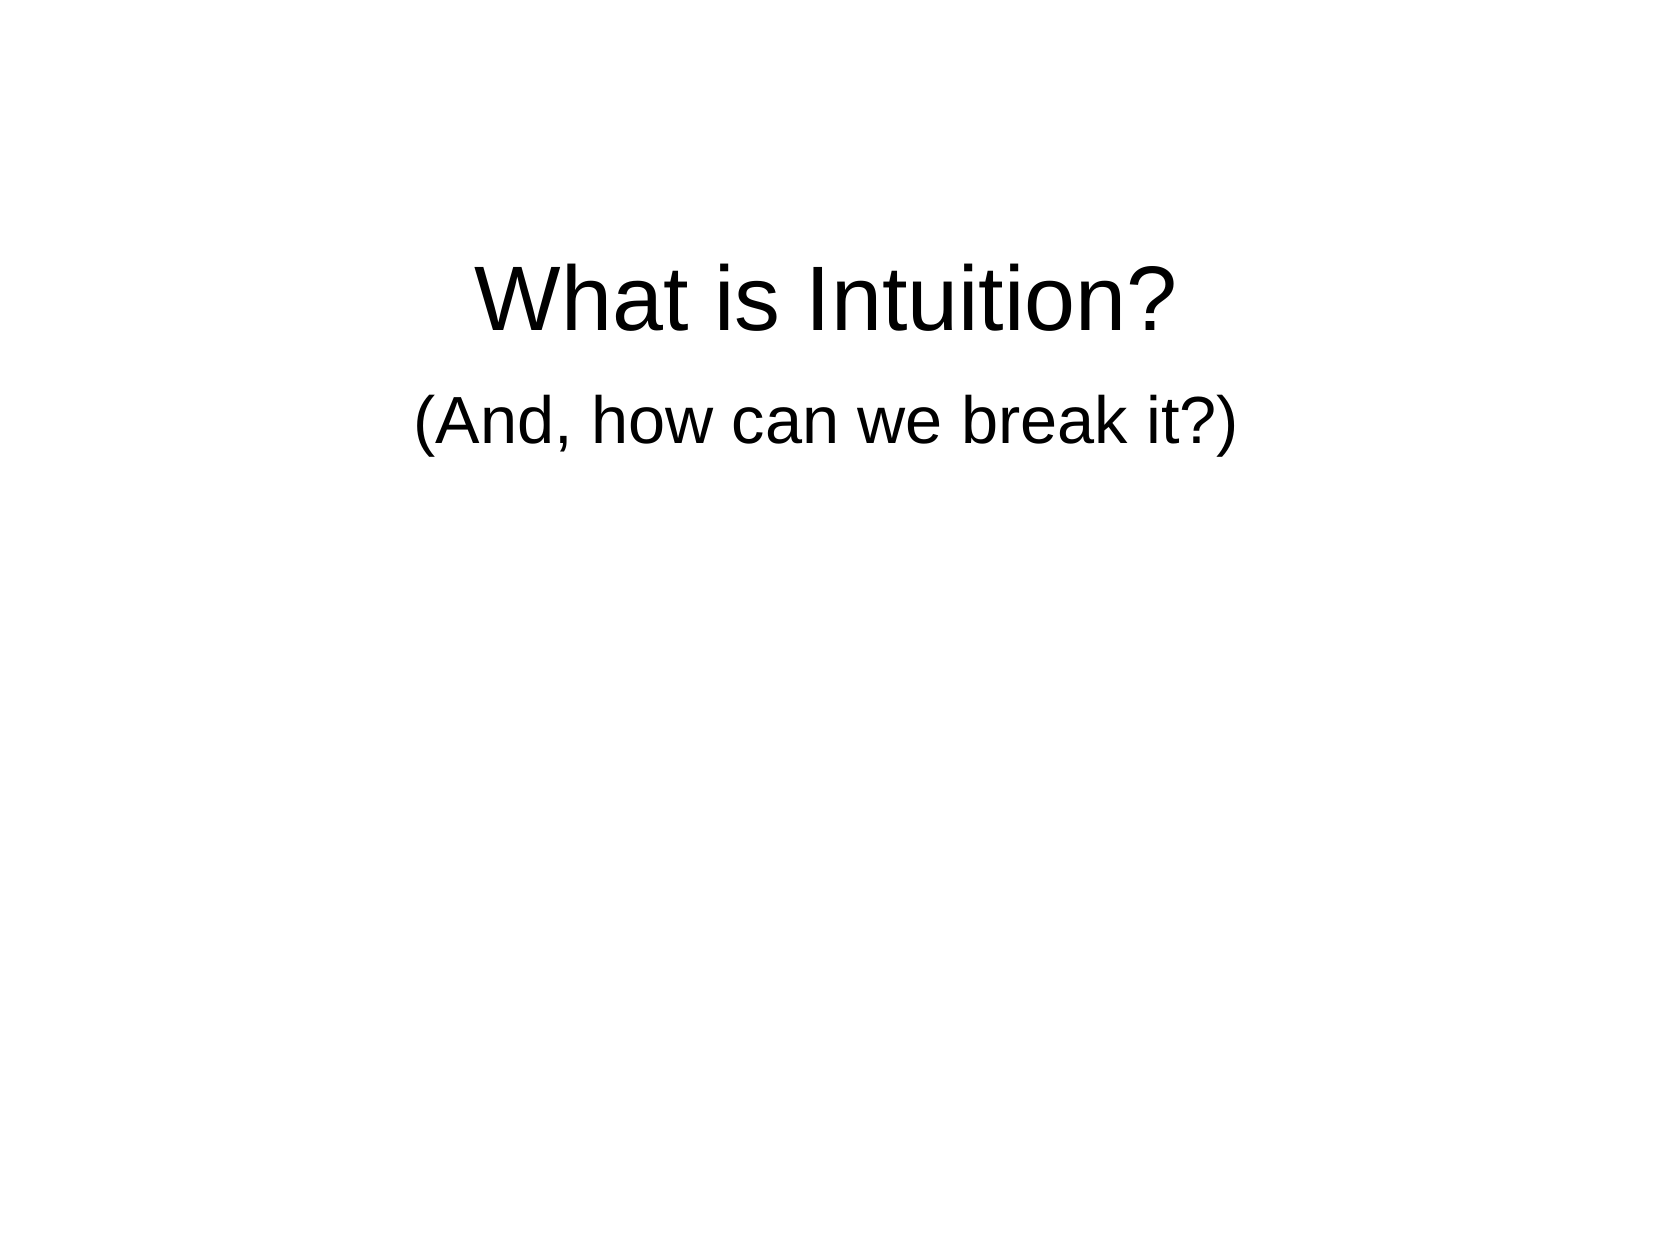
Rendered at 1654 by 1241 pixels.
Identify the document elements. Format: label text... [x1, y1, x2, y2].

subtitle (And, how can we break it?) [82, 60, 1571, 781]
